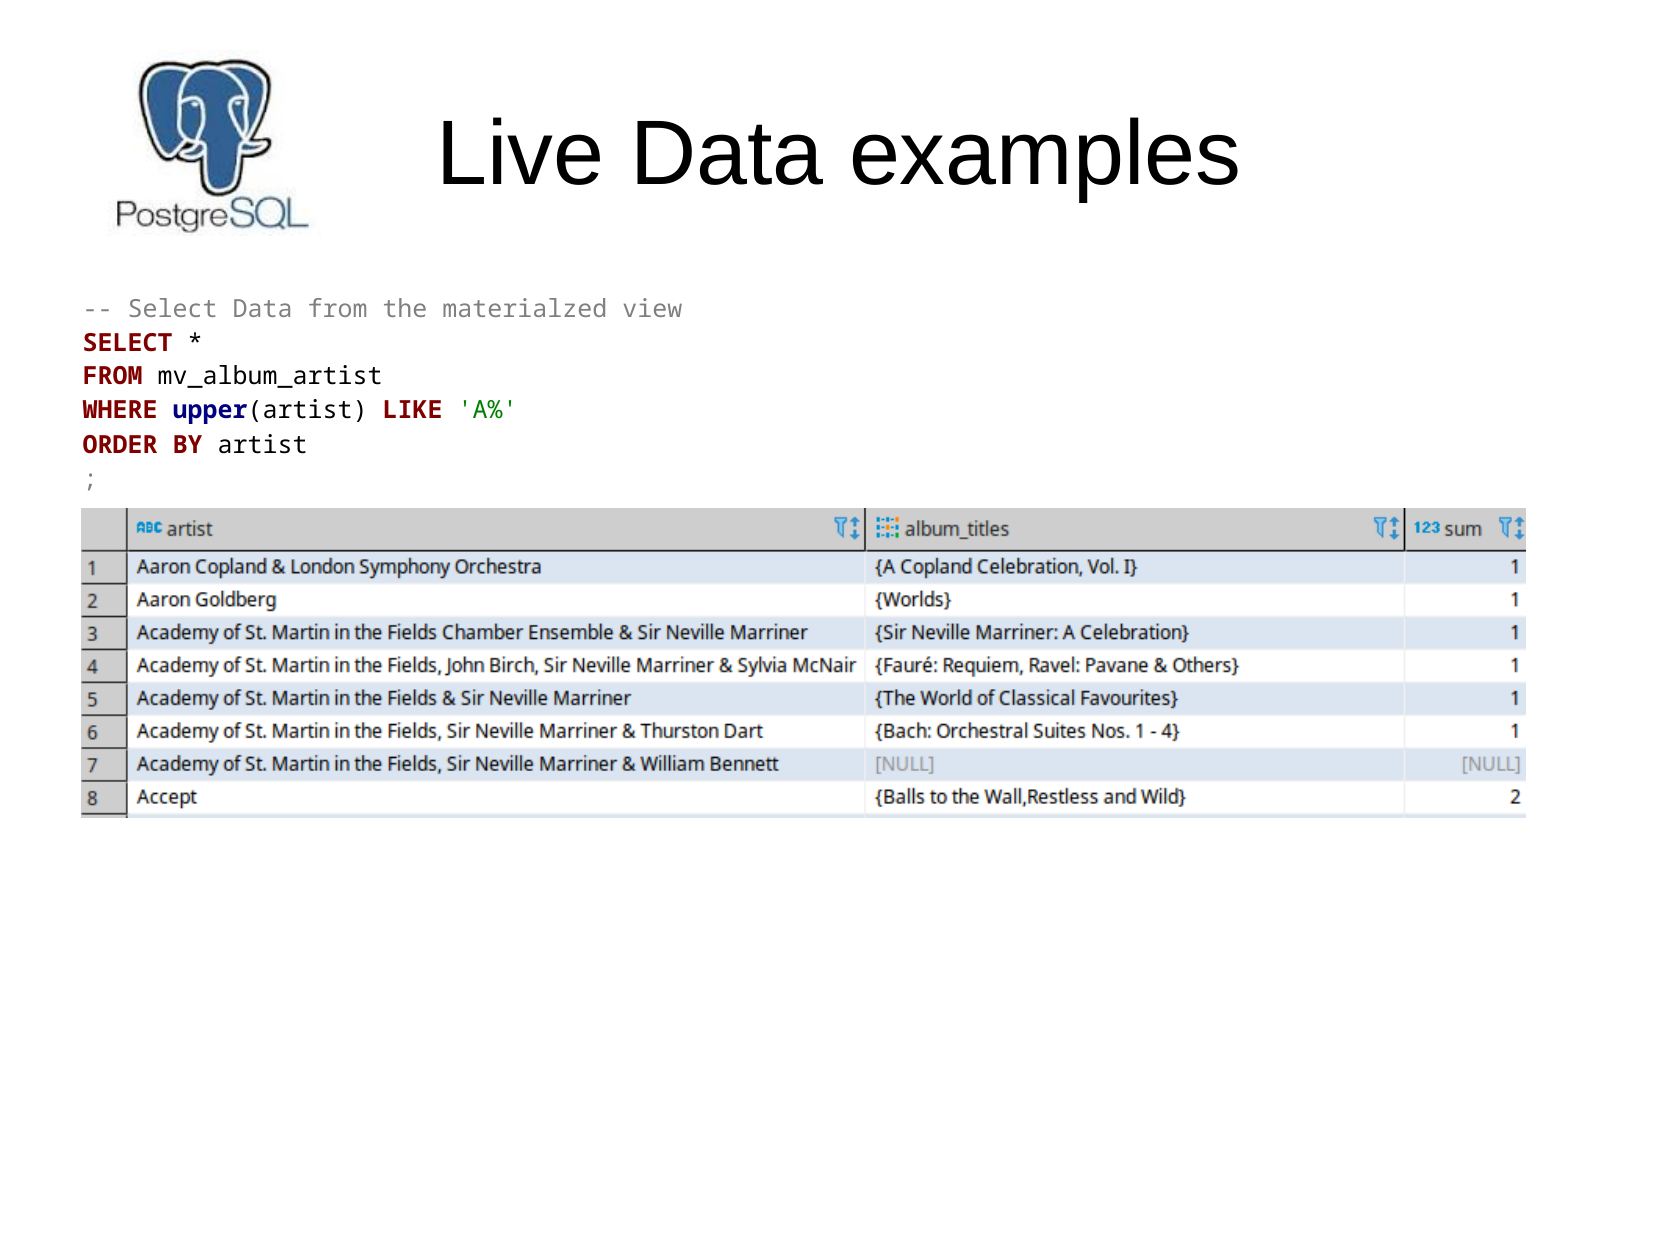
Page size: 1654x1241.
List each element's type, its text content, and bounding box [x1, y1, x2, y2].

title Live Data examples [82, 49, 1571, 257]
list -- Select Data from the materialzed view SELECT * FROM mv_album_artist WHERE upper(artist) LIKE 'A%' ORDER BY artist ; [82, 290, 1538, 1010]
picture [81, 508, 1526, 819]
picture [58, 50, 356, 237]
